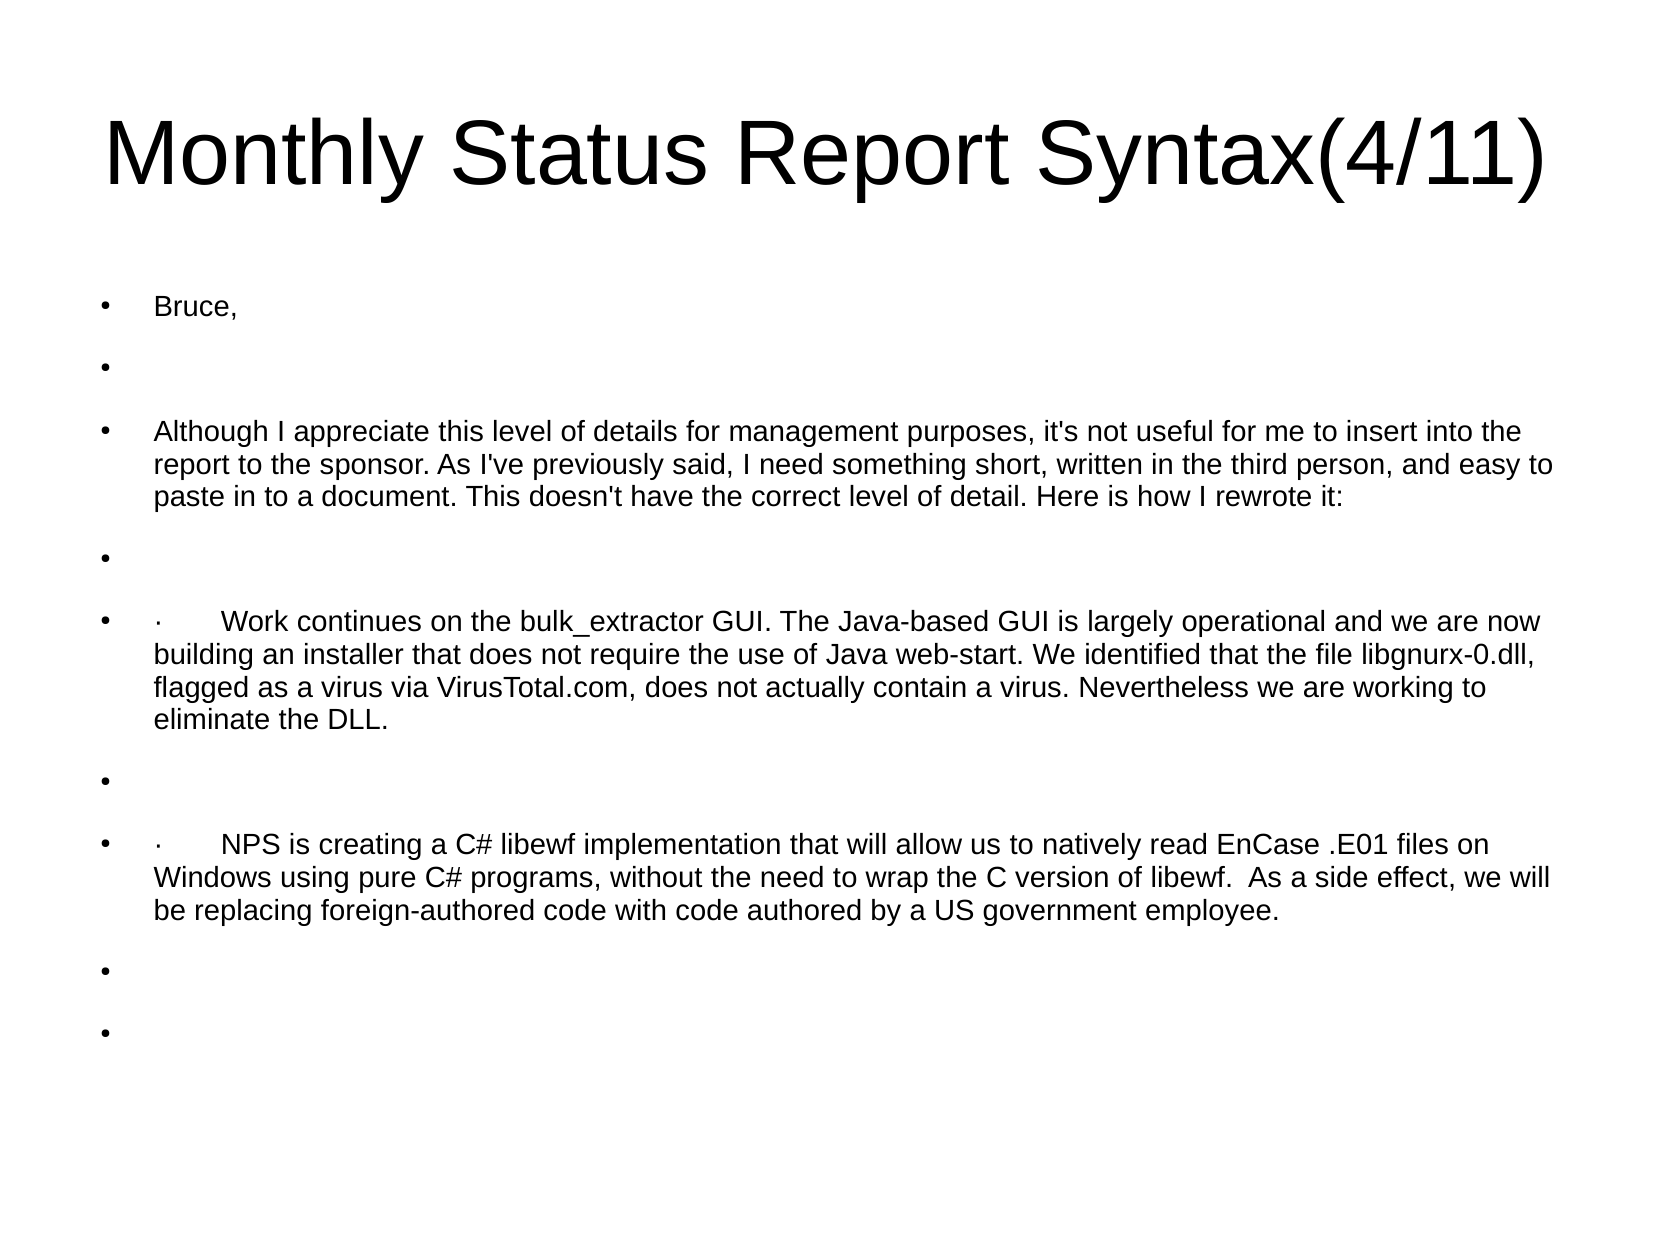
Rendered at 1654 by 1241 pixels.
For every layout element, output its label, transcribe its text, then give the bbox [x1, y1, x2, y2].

list Bruce, Although I appreciate this level of details for management purposes, it's not useful for me to insert into the report to the sponsor. As I've previously said, I need something short, written in the third person, and easy to paste in to a document. This doesn't have the correct level of detail. Here is how I rewrote it: · Work continues on the bulk_extractor GUI. The Java-based GUI is largely operational and we are now building an installer that does not require the use of Java web-start. We identified that the file libgnurx-0.dll, flagged as a virus via VirusTotal.com, does not actually contain a virus. Nevertheless we are working to eliminate the DLL. · NPS is creating a C# libewf implementation that will allow us to natively read EnCase .E01 files on Windows using pure C# programs, without the need to wrap the C version of libewf. As a side effect, we will be replacing foreign-authored code with code authored by a US government employee. [82, 290, 1571, 1094]
title Monthly Status Report Syntax(4/11) [82, 56, 1571, 250]
